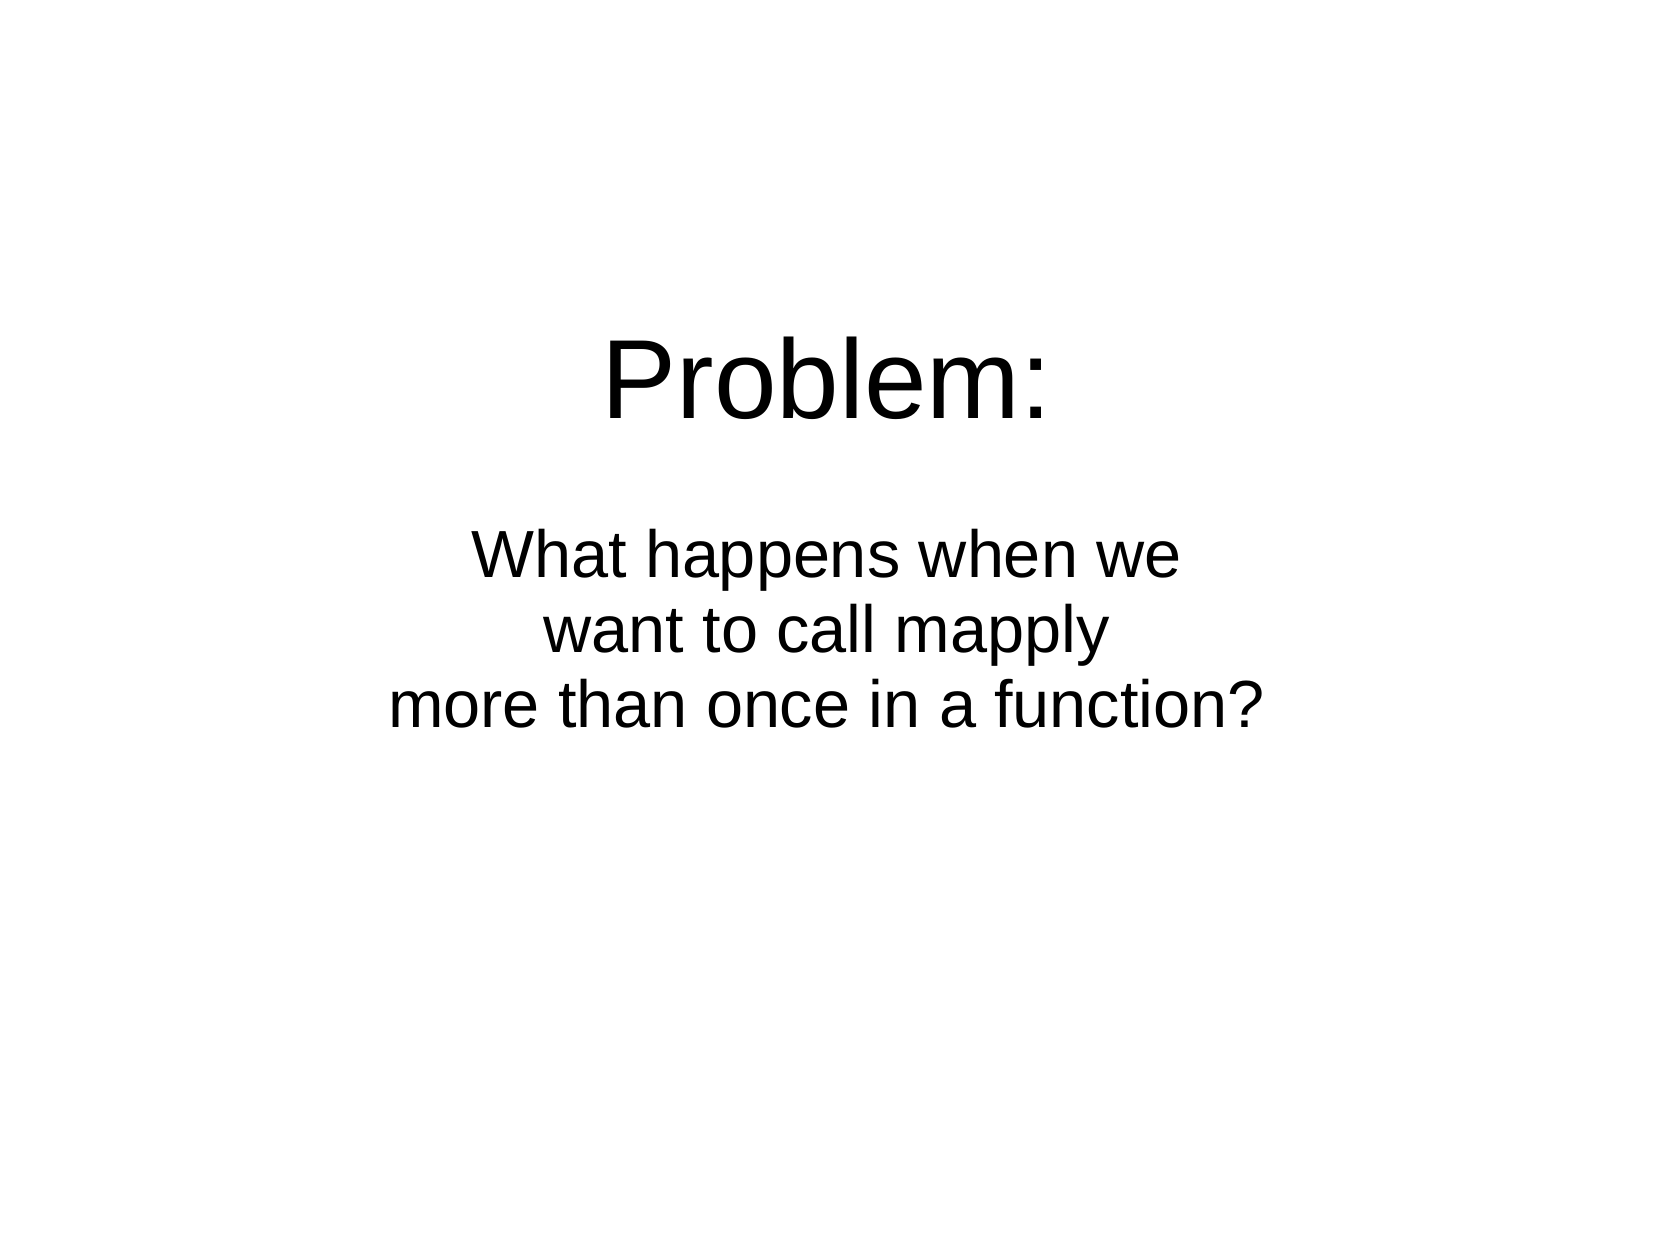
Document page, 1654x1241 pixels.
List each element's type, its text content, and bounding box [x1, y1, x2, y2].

subtitle Problem: What happens when we want to call mapply more than once in a function? [82, 49, 1571, 1010]
